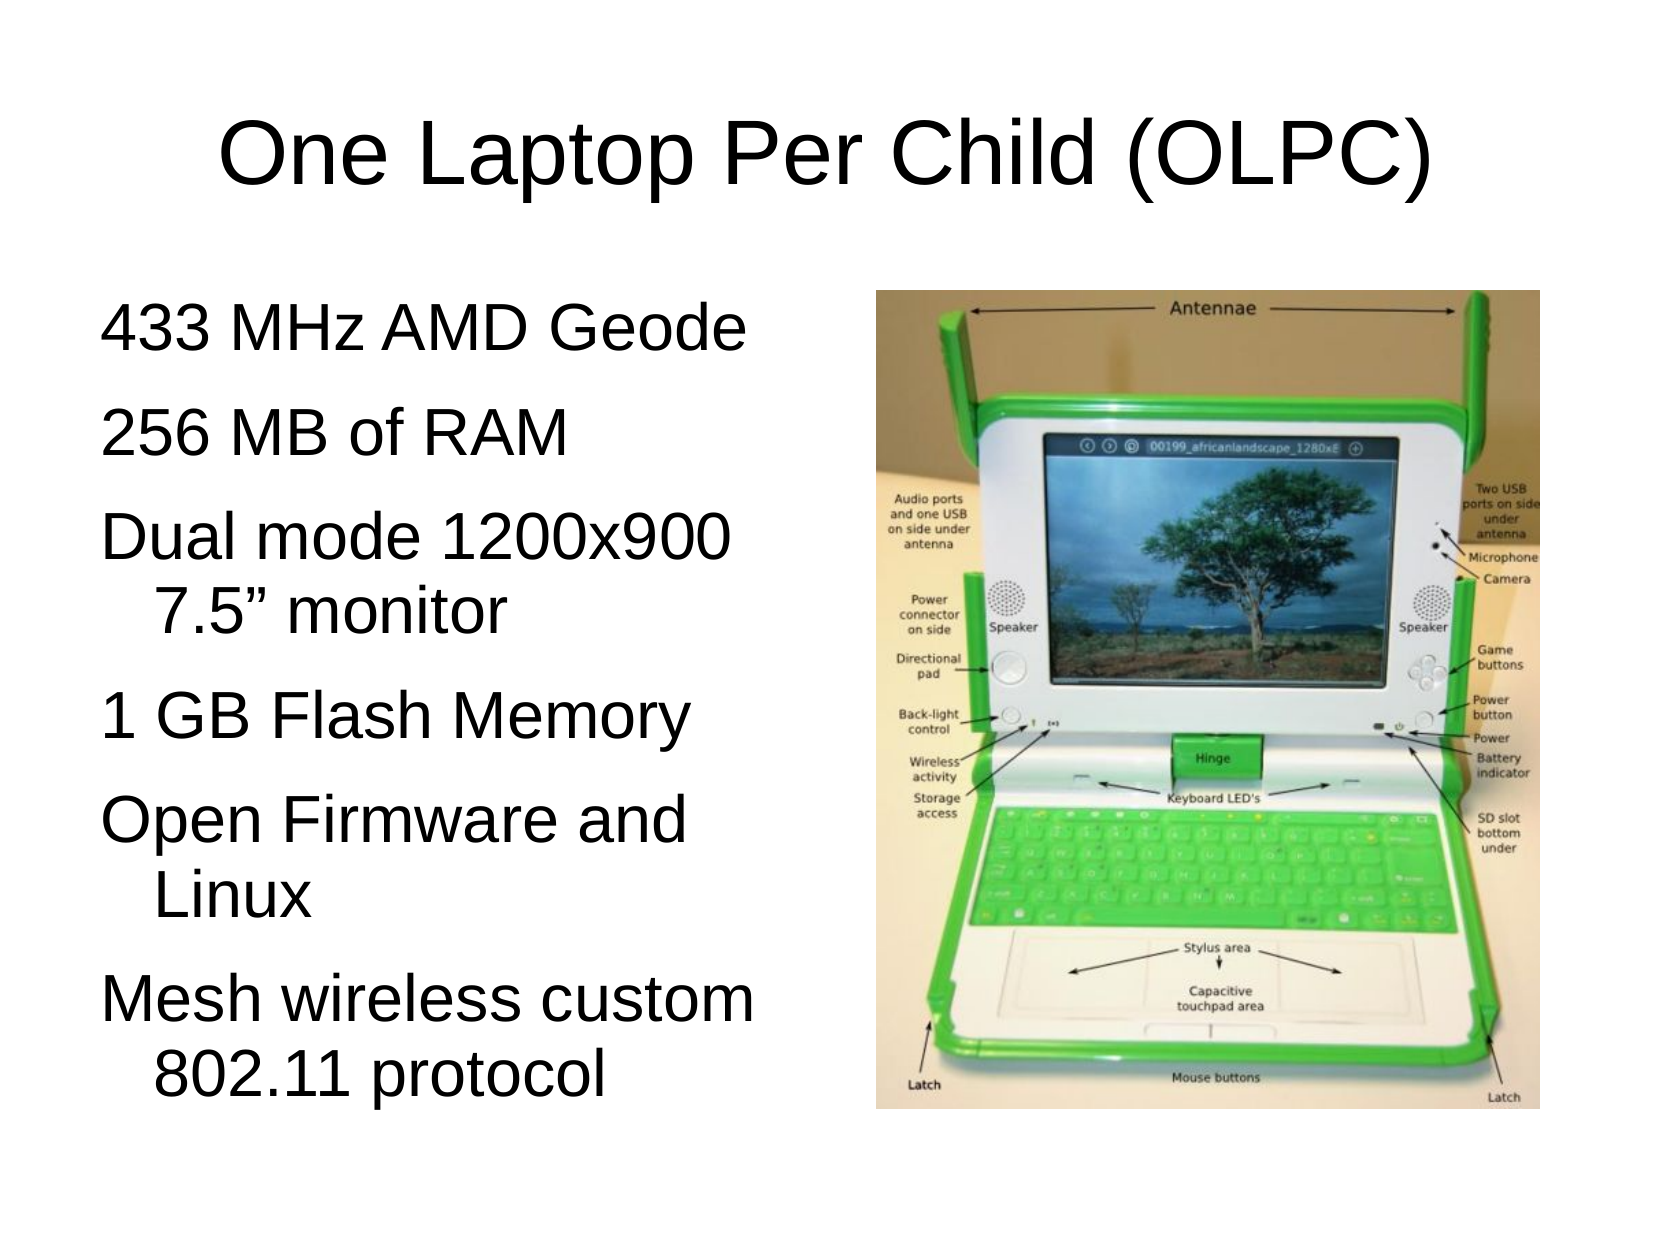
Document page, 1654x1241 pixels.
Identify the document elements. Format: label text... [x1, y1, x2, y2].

list 433 MHz AMD Geode 256 MB of RAM Dual mode 1200x900 7.5” monitor 1 GB Flash Memory Open Firmware and Linux Mesh wireless custom 802.11 protocol [82, 290, 809, 1109]
picture [876, 290, 1540, 1109]
title One Laptop Per Child (OLPC) [82, 49, 1571, 257]
